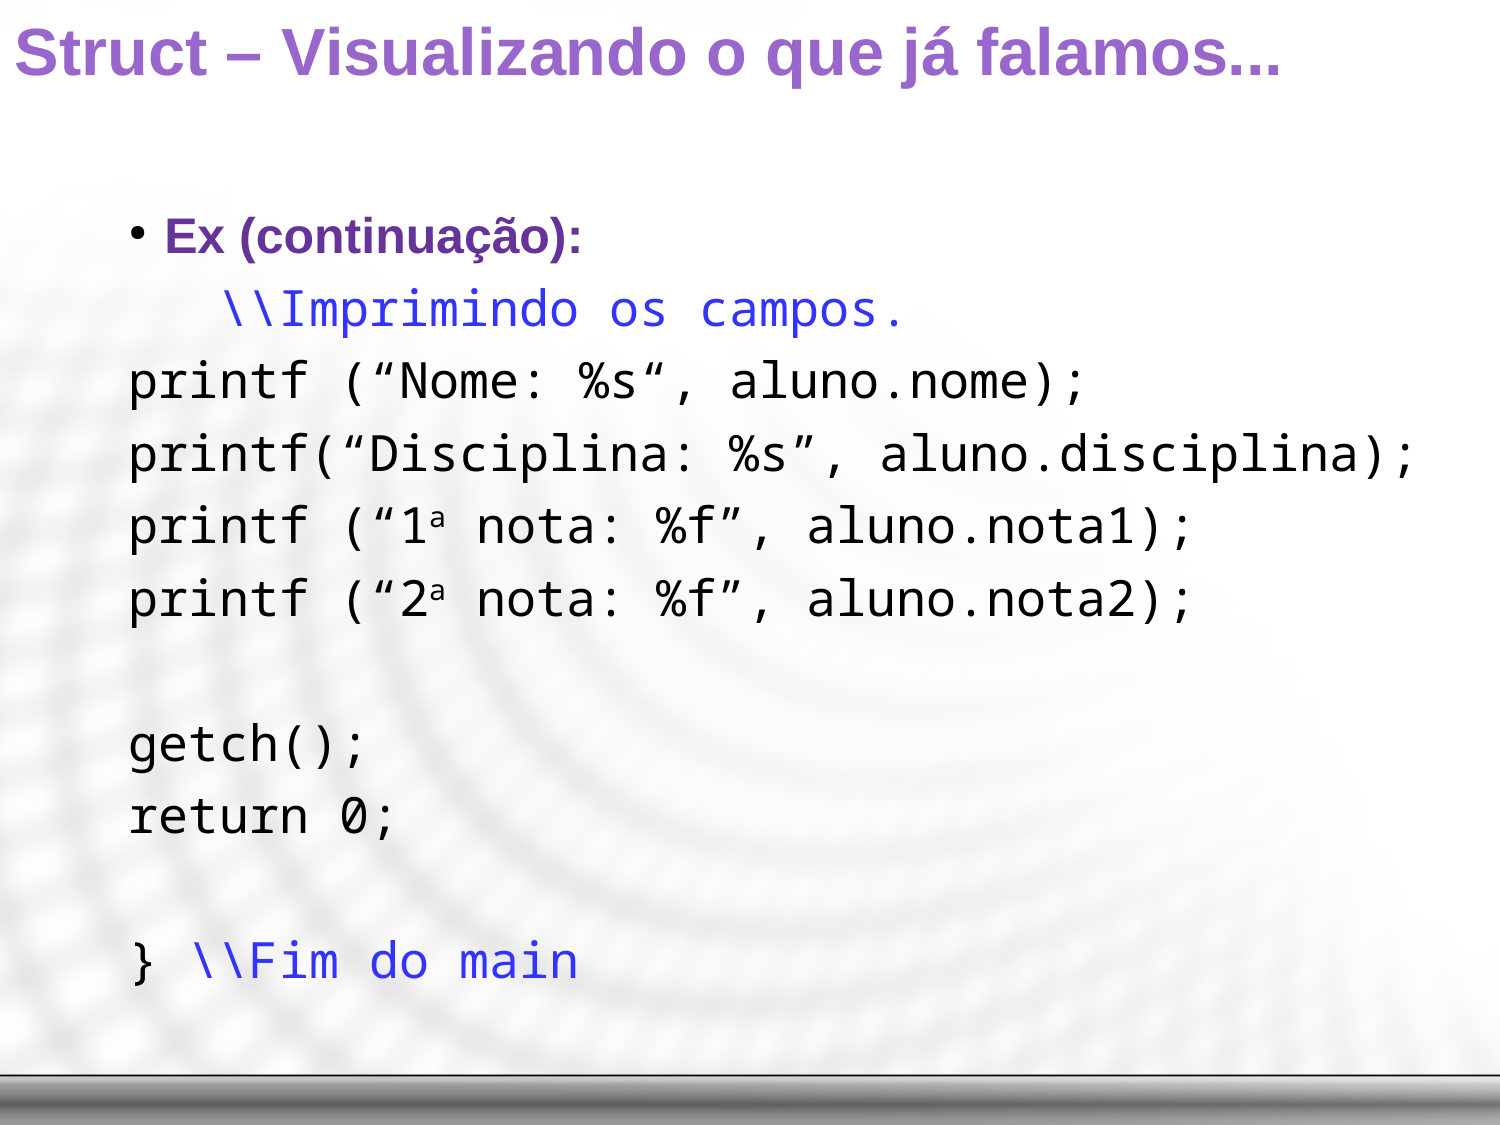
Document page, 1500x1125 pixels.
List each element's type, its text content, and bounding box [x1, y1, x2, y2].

title Struct – Visualizando o que já falamos... [0, 0, 1353, 102]
picture [0, 0, 1500, 1125]
list Ex (continuação): \\Imprimindo os campos. printf (“Nome: %s“, aluno.nome); printf(“Disciplina: %s”, aluno.disciplina); printf (“1a nota: %f”, aluno.nota1); printf (“2a nota: %f”, aluno.nota2); getch(); return 0; } \\Fim do main [58, 196, 1442, 1036]
